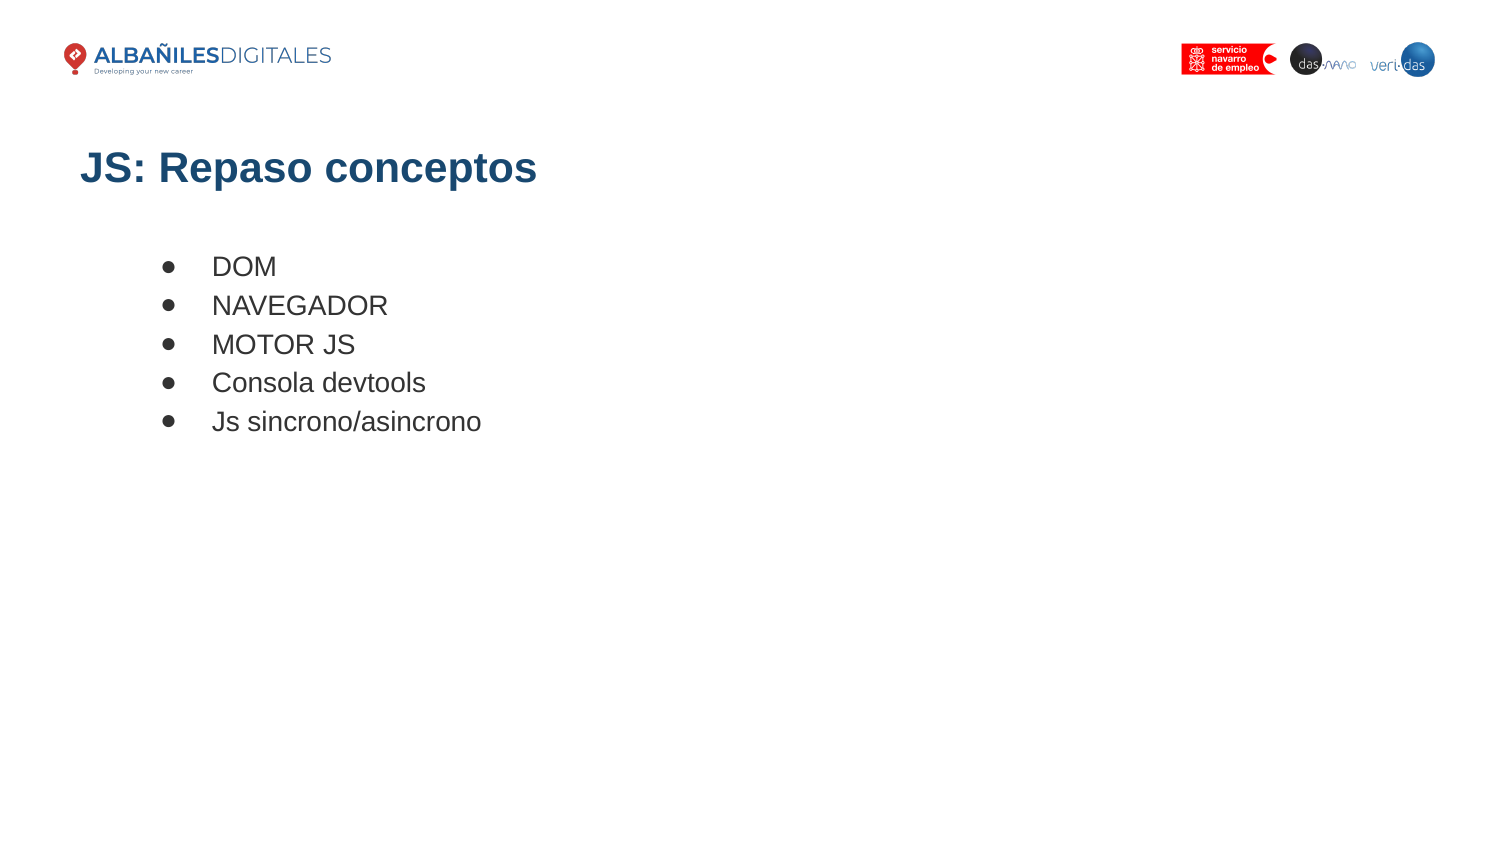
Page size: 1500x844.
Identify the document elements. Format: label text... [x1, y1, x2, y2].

picture [1370, 42, 1435, 77]
text_box DOM NAVEGADOR MOTOR JS Consola devtools Js sincrono/asincrono [121, 228, 1362, 584]
text_box JS: Repaso conceptos [80, 129, 1182, 360]
picture [1290, 43, 1356, 75]
picture [1181, 43, 1277, 75]
picture [64, 43, 332, 75]
